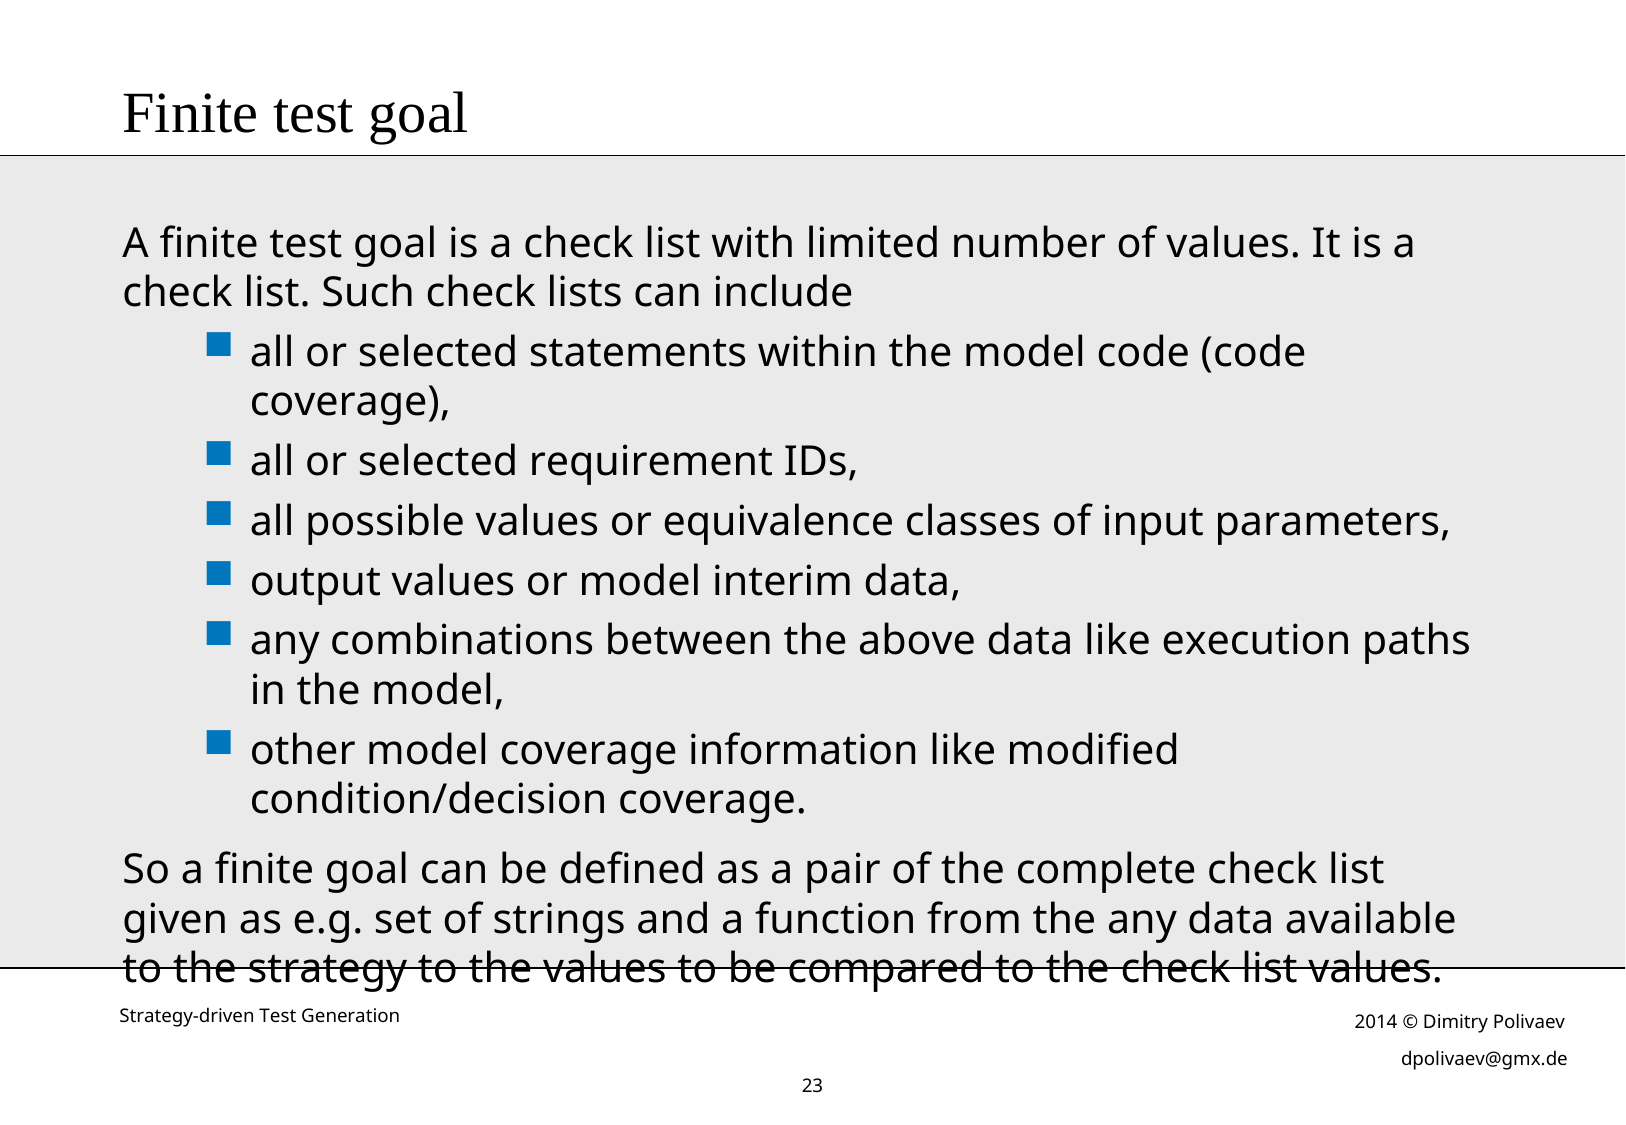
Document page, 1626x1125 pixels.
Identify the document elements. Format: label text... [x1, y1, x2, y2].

list A finite test goal is a check list with limited number of values. It is a check list. Such check lists can include all or selected statements within the model code (code coverage), all or selected requirement IDs, all possible values or equivalence classes of input parameters, output values or model interim data, any combinations between the above data like execution paths in the model, other model coverage information like modified condition/decision coverage. So a finite goal can be defined as a pair of the complete check list given as e.g. set of strings and a function from the any data available to the strategy to the values to be compared to the check list values. [122, 215, 1501, 954]
title Finite test goal [122, 70, 1501, 145]
